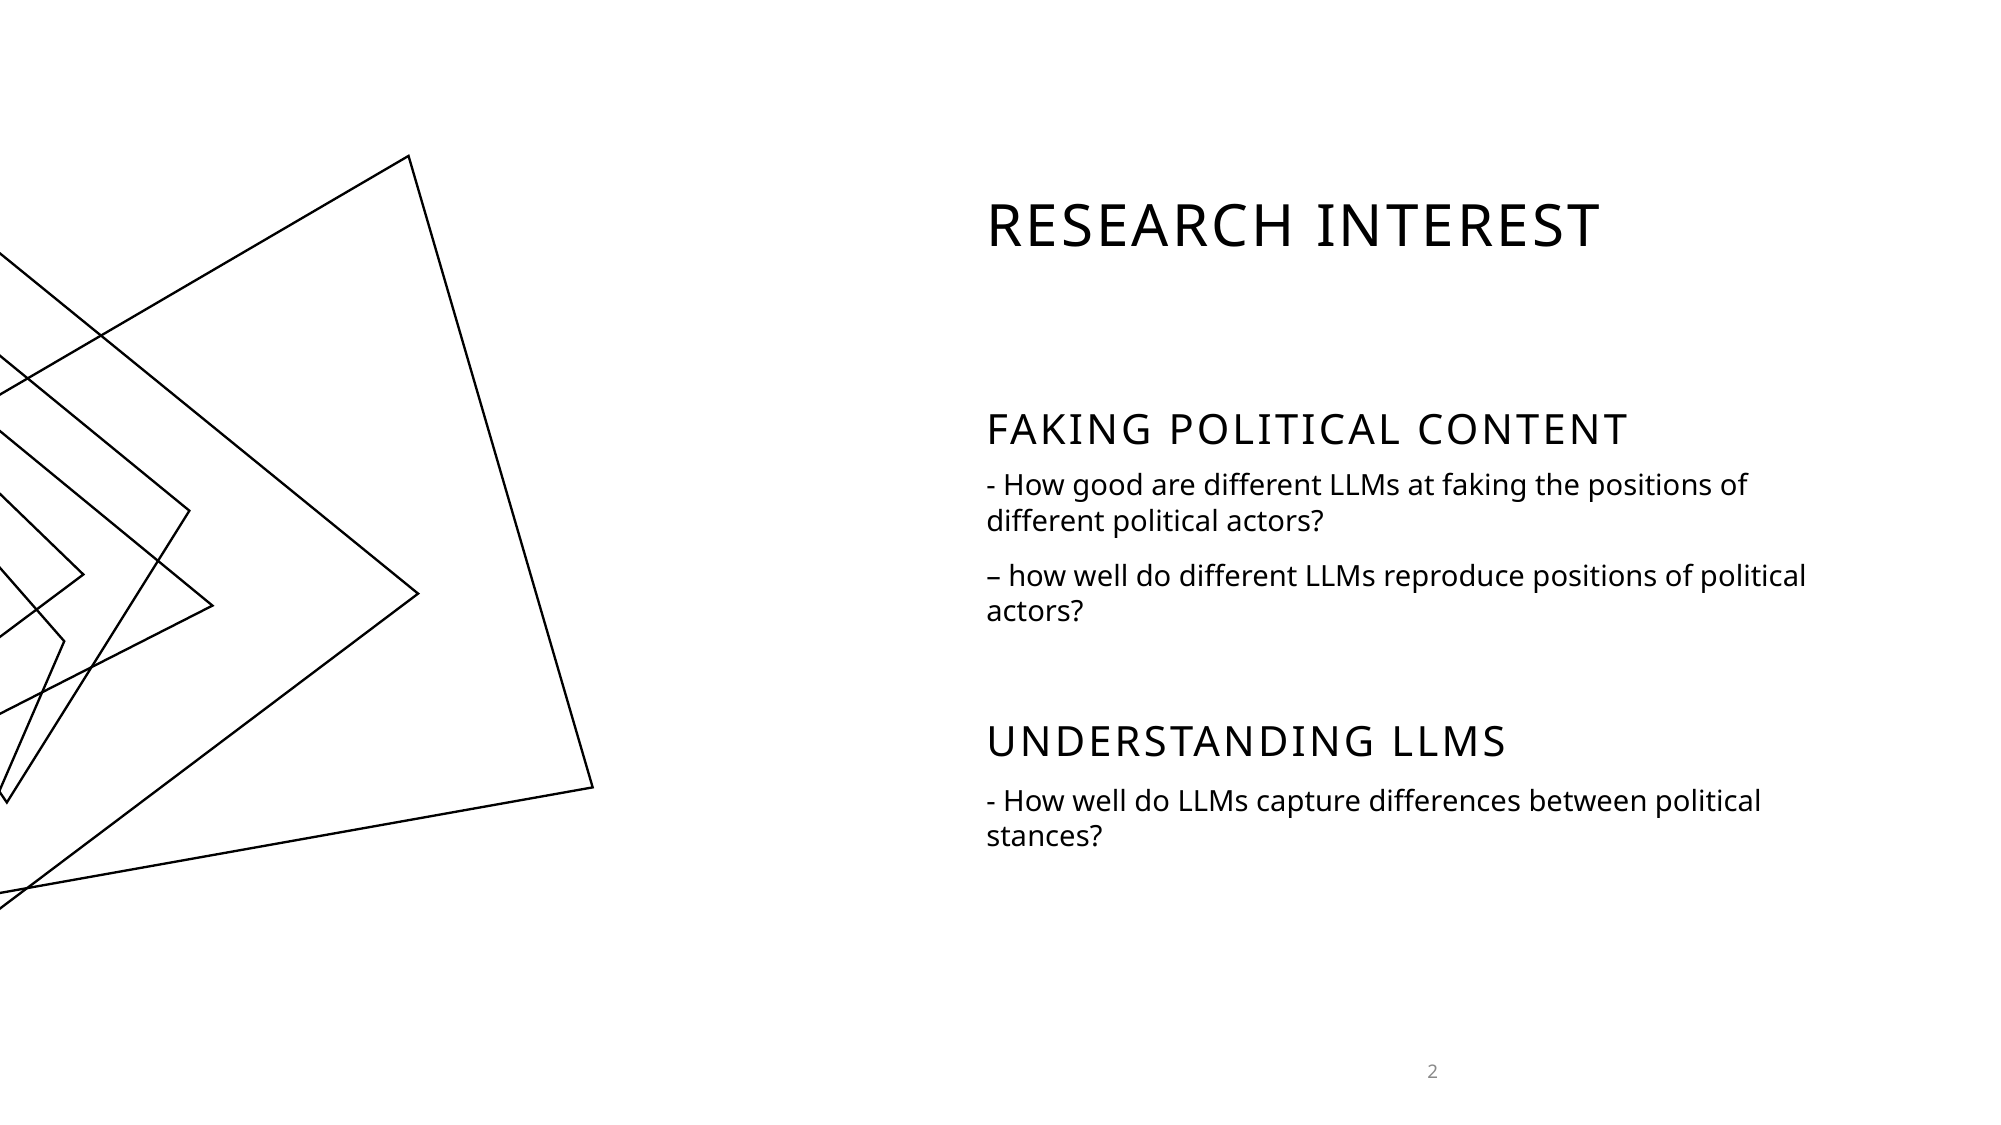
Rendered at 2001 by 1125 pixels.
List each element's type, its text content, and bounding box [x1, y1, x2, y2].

list - How well do LLMs capture differences between political stances? [971, 774, 1863, 936]
title Research Interest [971, 189, 1863, 328]
list Faking Political Content [971, 405, 1863, 459]
list Understanding llms [971, 717, 1863, 774]
list - How good are different LLMs at faking the positions of different political actors? – how well do different LLMs reproduce positions of political actors? [971, 459, 1863, 661]
text_box [1412, 1042, 1863, 1103]
